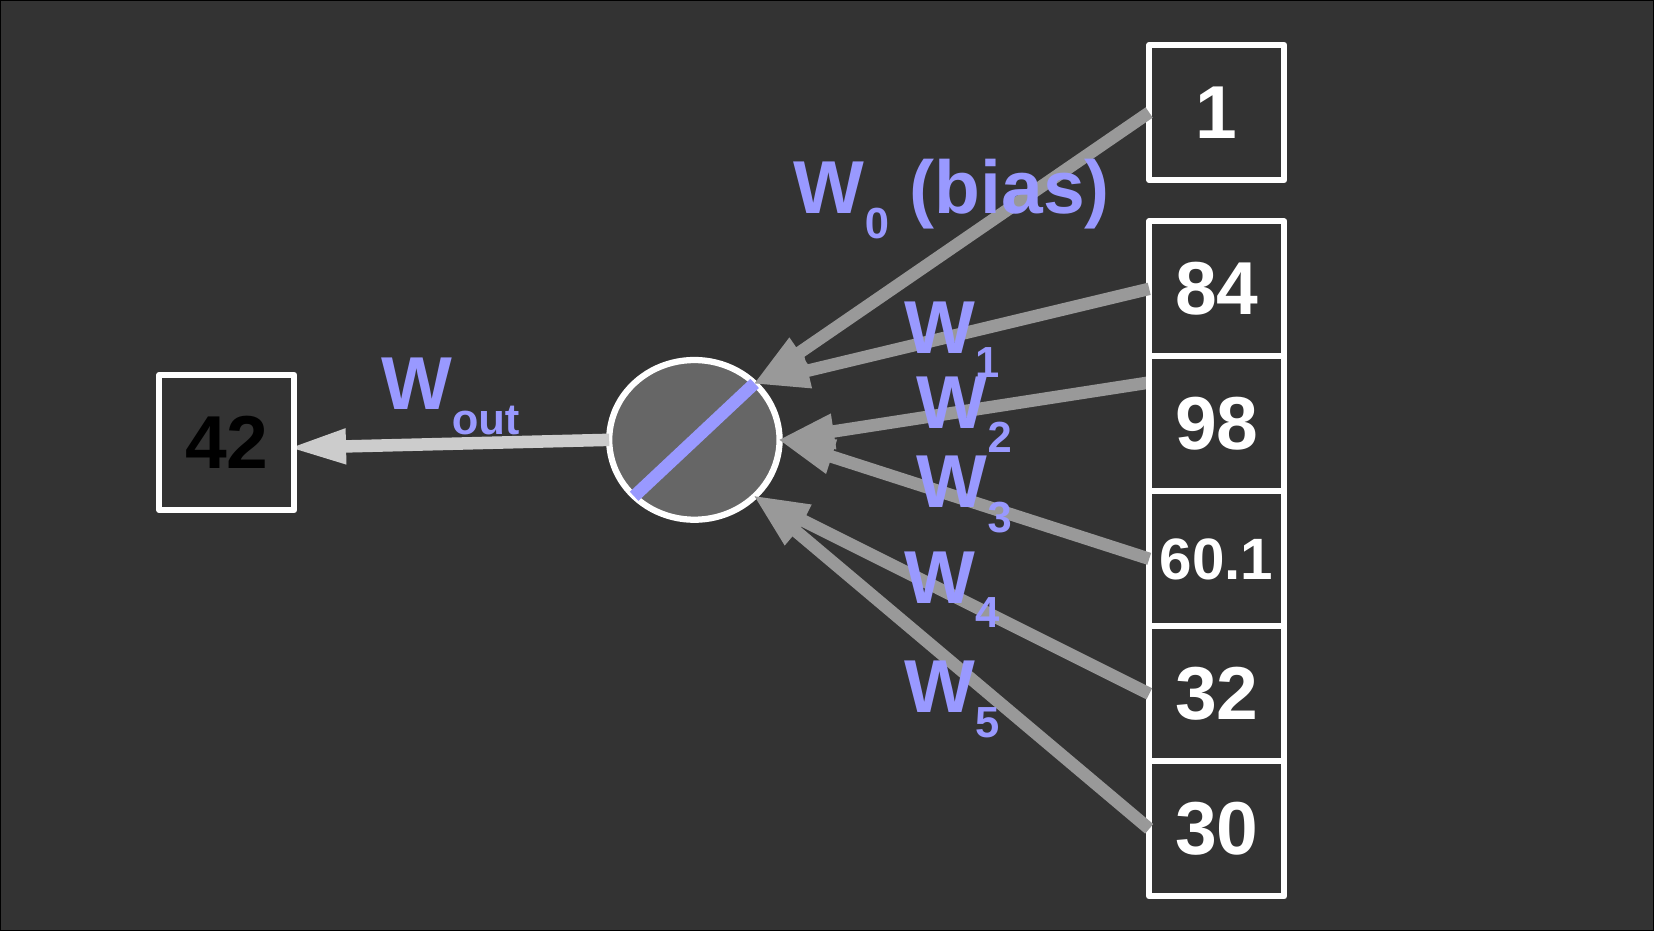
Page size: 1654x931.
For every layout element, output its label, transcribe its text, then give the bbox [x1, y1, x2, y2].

text_box 30 [1149, 761, 1285, 897]
text_box [609, 360, 750, 491]
text_box 32 [1149, 627, 1285, 761]
text_box 98 [1149, 356, 1285, 492]
text_box 42 [159, 375, 295, 511]
text_box 84 [1149, 221, 1285, 356]
text_box 60.1 [1149, 492, 1285, 627]
text_box [639, 386, 780, 520]
text_box 1 [1149, 45, 1285, 181]
